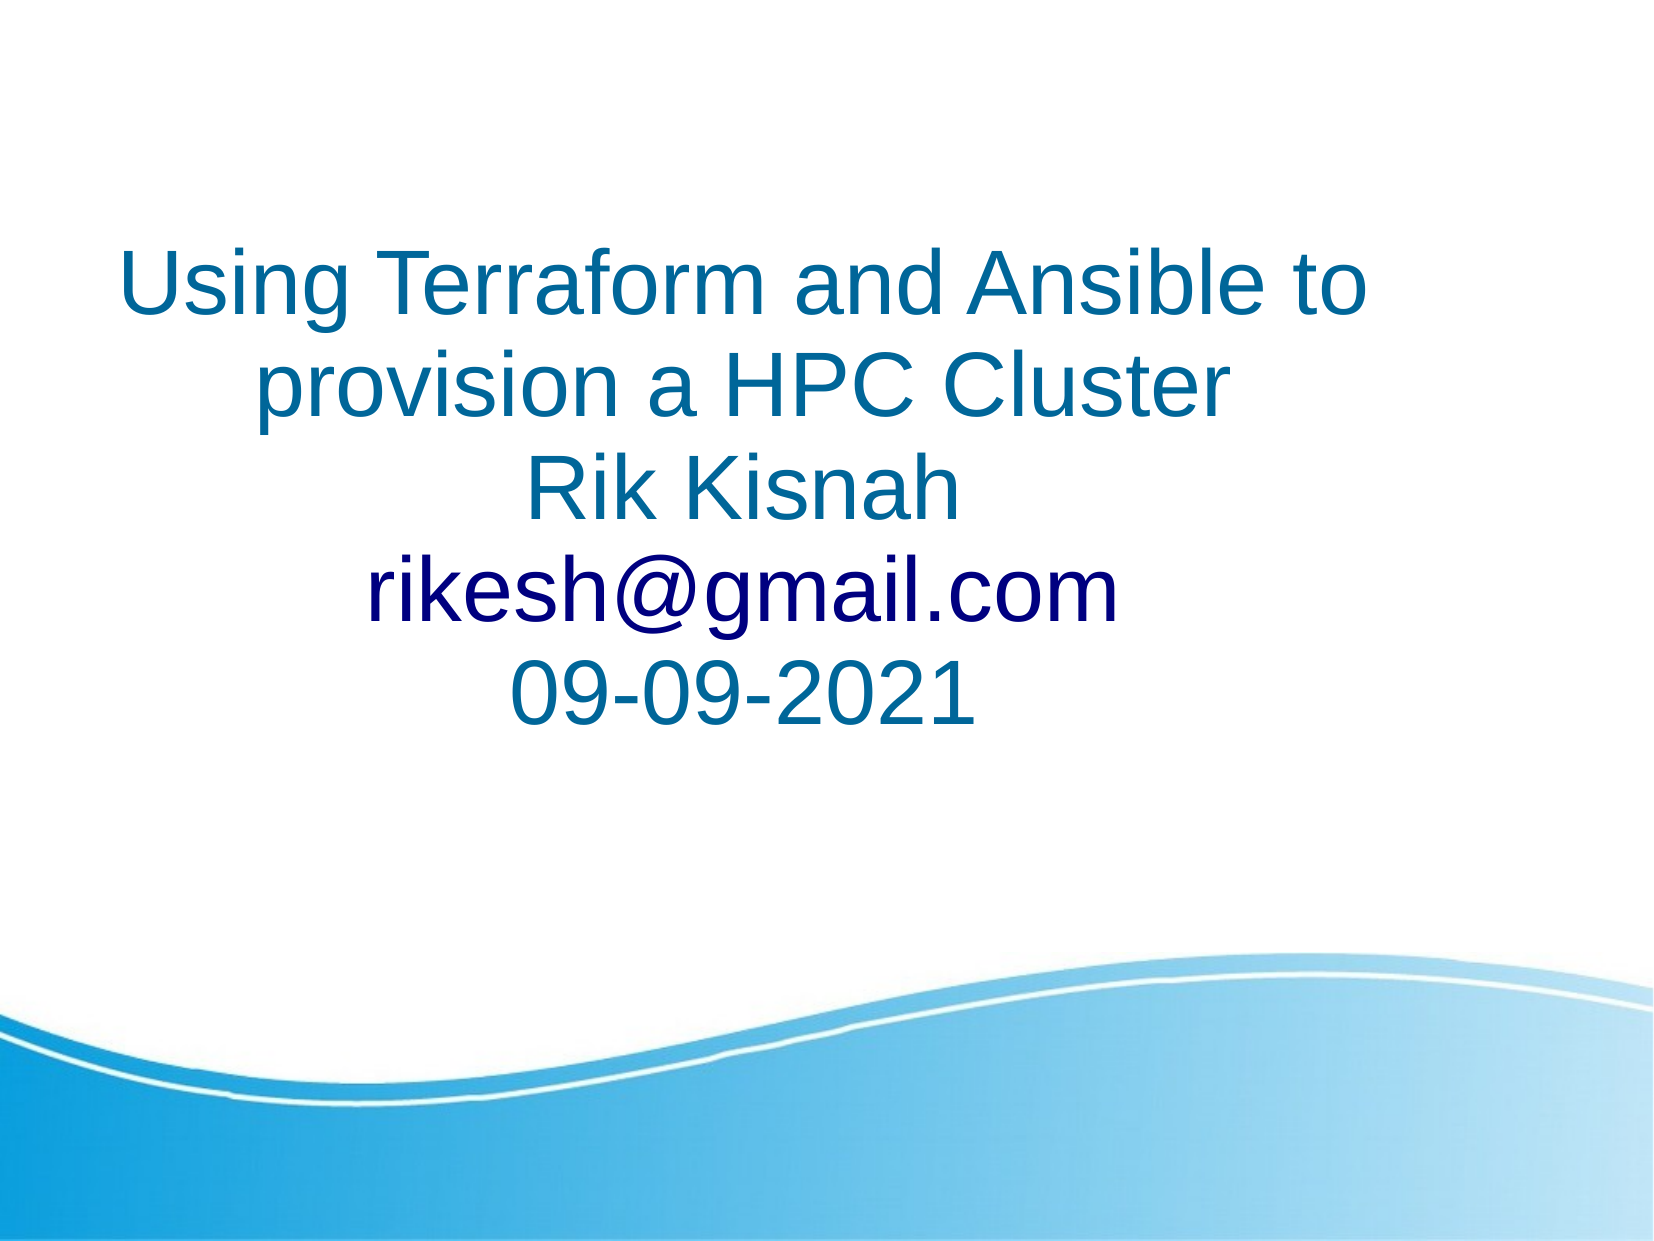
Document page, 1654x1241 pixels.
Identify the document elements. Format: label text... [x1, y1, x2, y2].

picture [0, 952, 1654, 1241]
title Using Terraform and Ansible to provision a HPC Cluster Rik Kisnah rikesh@gmail.com 09-09-2021 [0, 231, 1489, 744]
